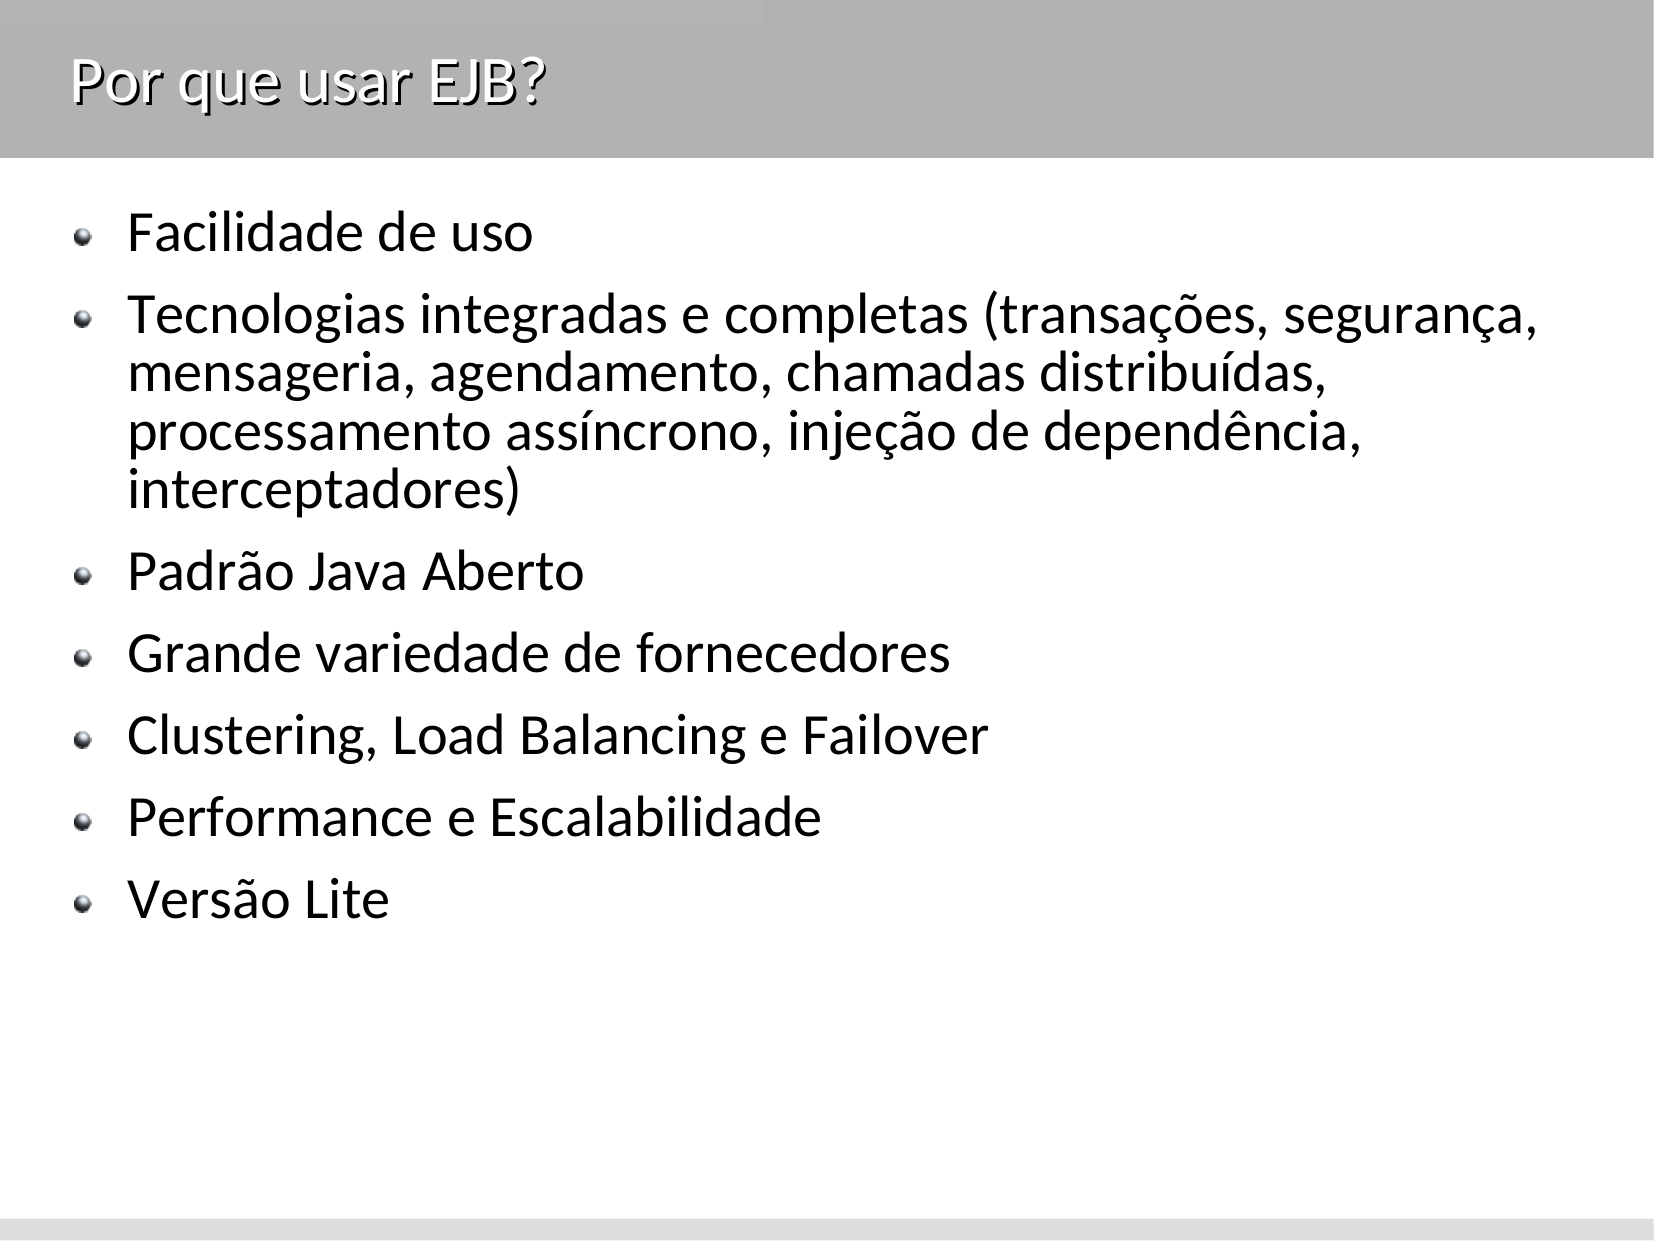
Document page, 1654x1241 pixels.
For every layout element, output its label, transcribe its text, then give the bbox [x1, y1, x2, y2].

list Facilidade de uso Tecnologias integradas e completas (transações, segurança, mensageria, agendamento, chamadas distribuídas, processamento assíncrono, injeção de dependência, interceptadores) Padrão Java Aberto Grande variedade de fornecedores Clustering, Load Balancing e Failover Performance e Escalabilidade Versão Lite [56, 207, 1595, 1128]
title Por que usar EJB? [70, 11, 1536, 160]
